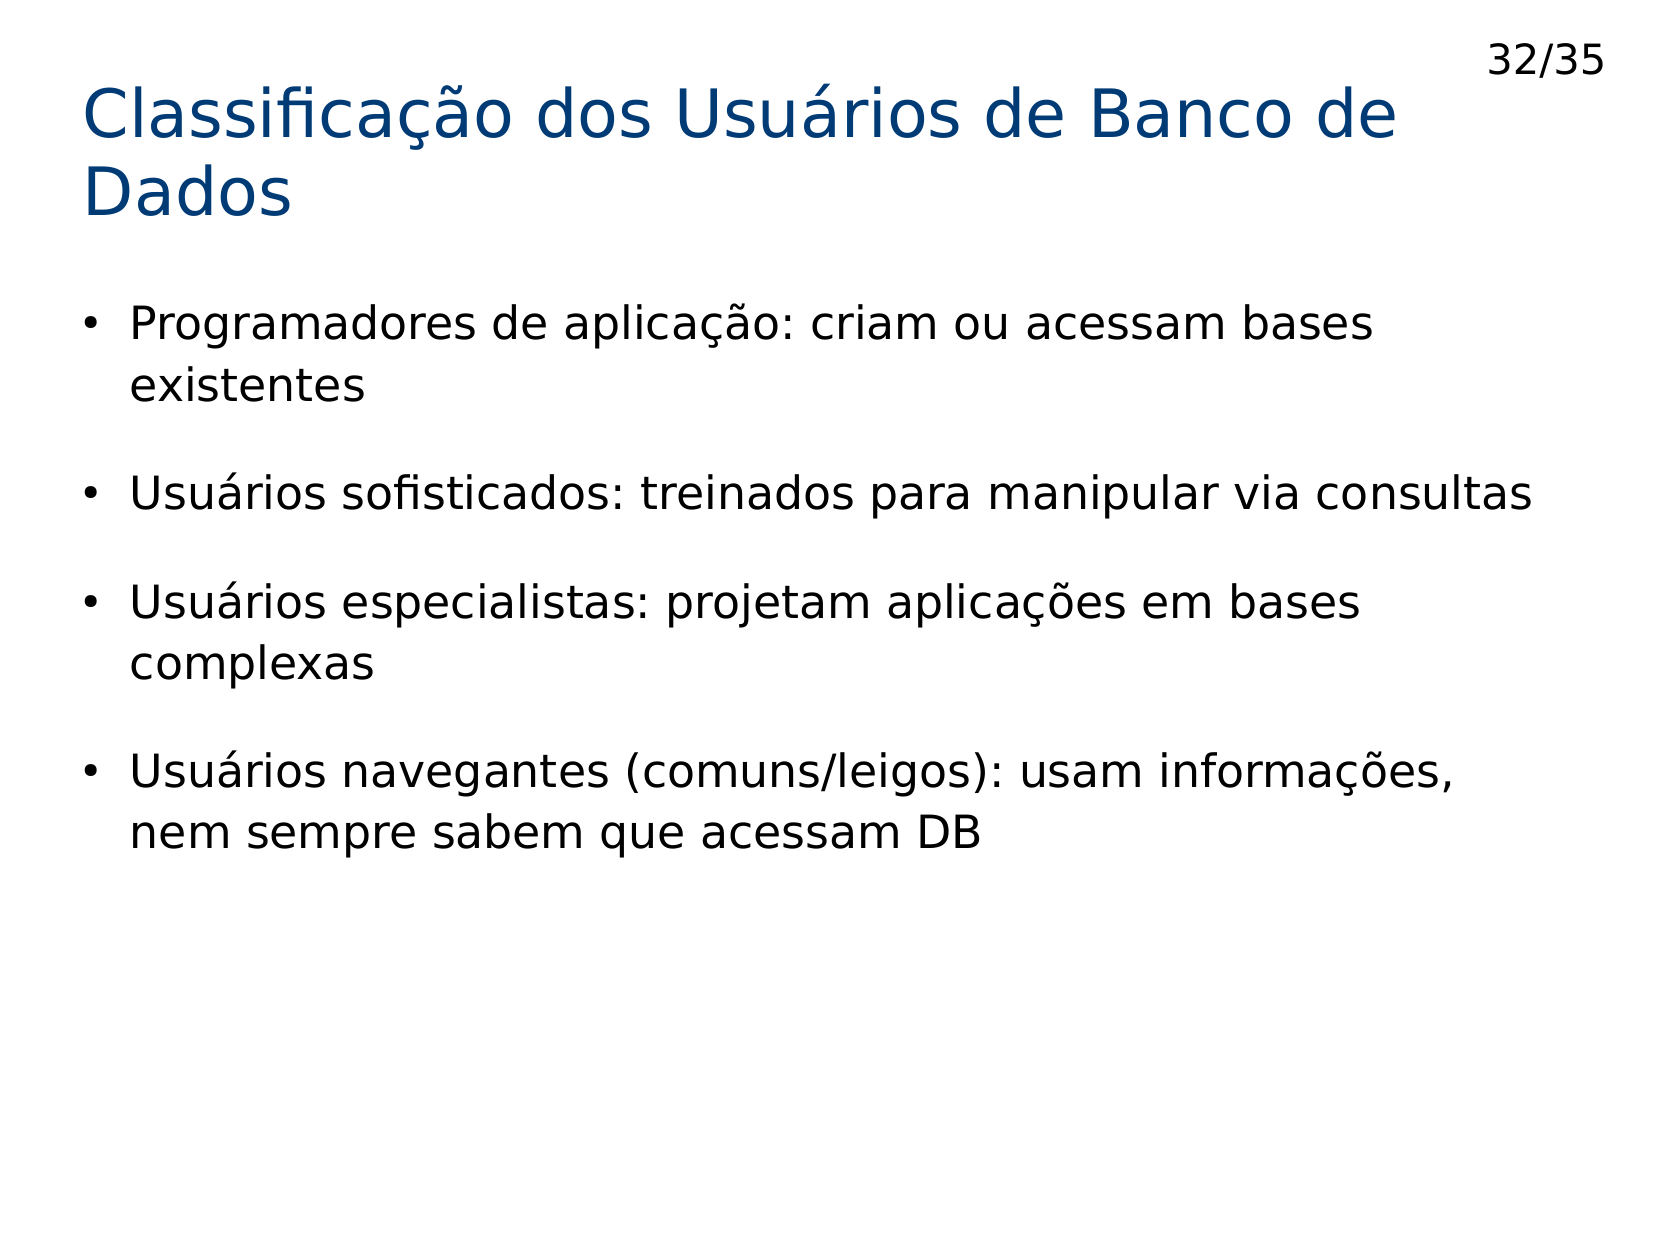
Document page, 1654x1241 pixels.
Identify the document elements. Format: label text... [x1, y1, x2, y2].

list Programadores de aplicação: criam ou acessam bases existentes Usuários sofisticados: treinados para manipular via consultas Usuários especialistas: projetam aplicações em bases complexas Usuários navegantes (comuns/leigos): usam informações, nem sempre sabem que acessam DB [82, 289, 1571, 1108]
title Classificação dos Usuários de Banco de Dados [82, 75, 1571, 231]
